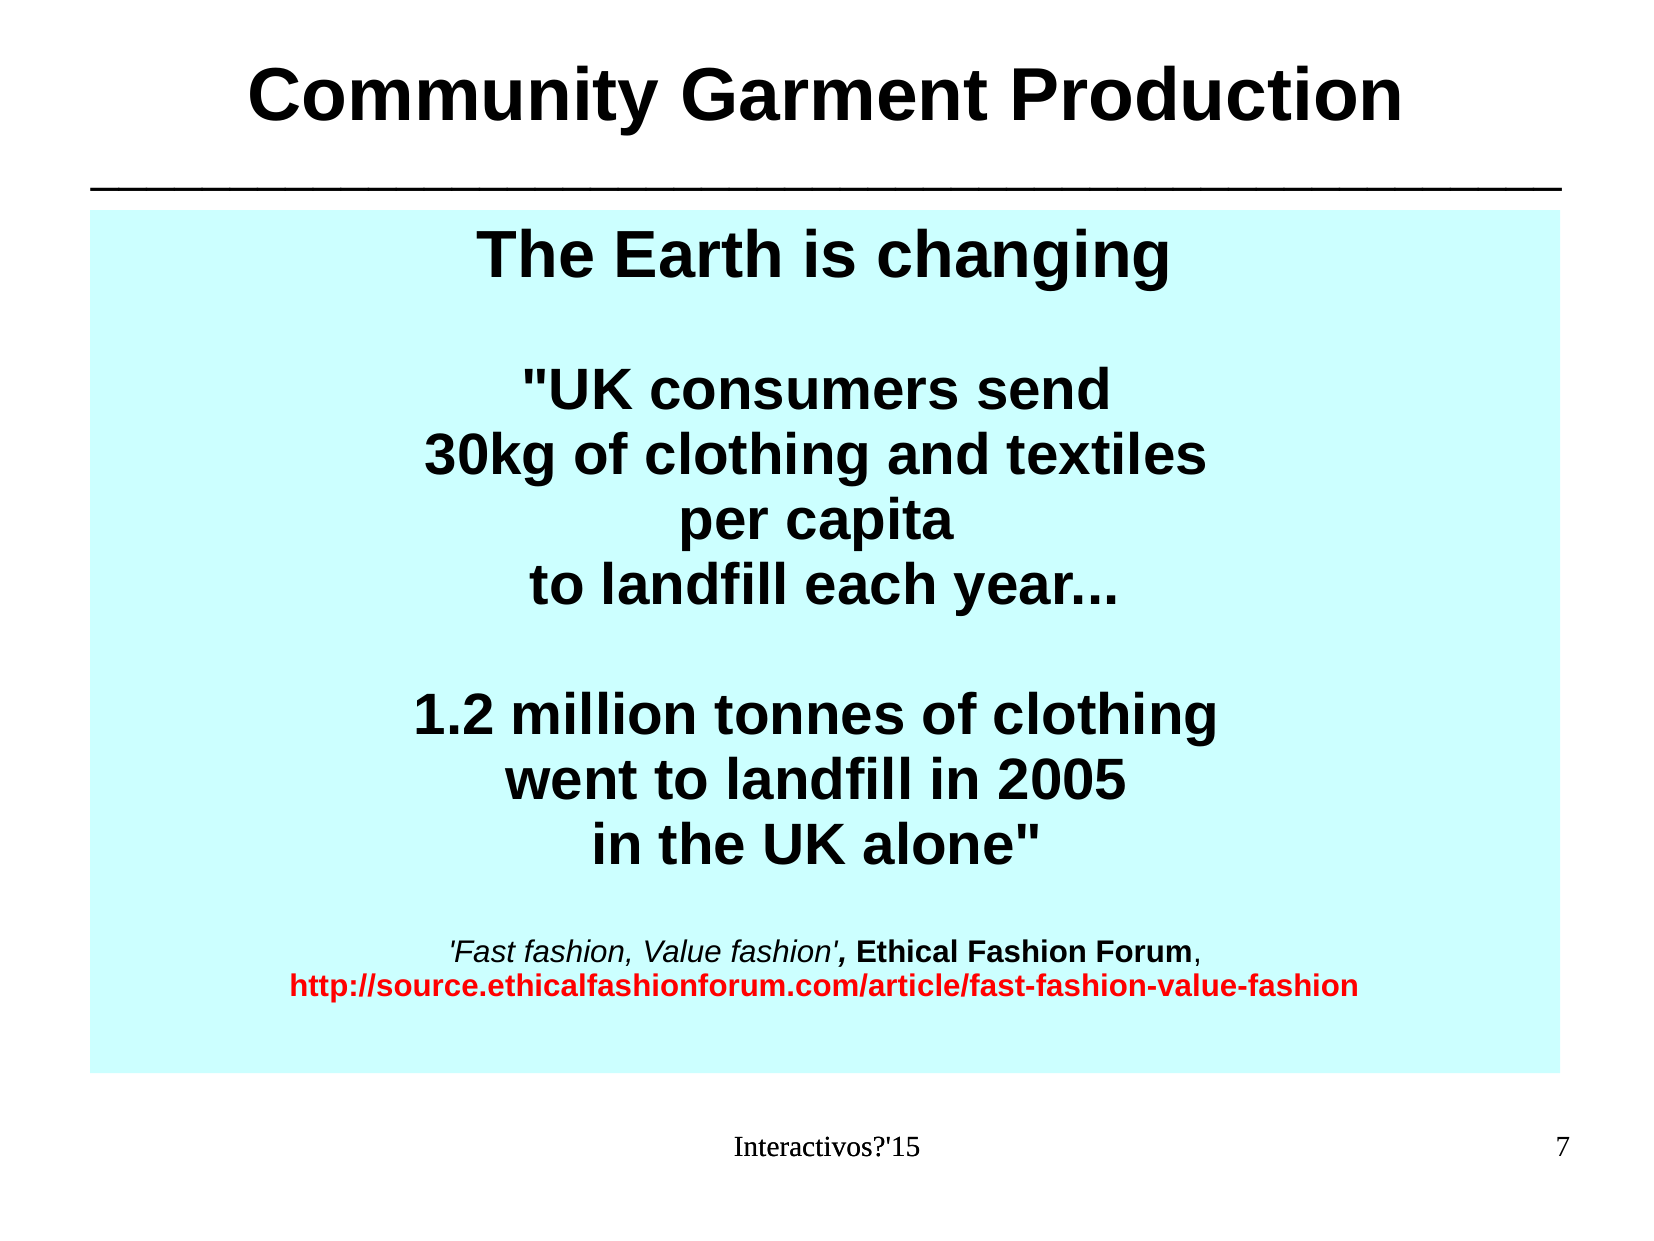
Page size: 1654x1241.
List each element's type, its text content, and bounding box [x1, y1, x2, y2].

subtitle The Earth is changing "UK consumers send 30kg of clothing and textiles per capita to landfill each year... 1.2 million tonnes of clothing went to landfill in 2005 in the UK alone" 'Fast fashion, Value fashion', Ethical Fashion Forum, http://source.ethicalfashionforum.com/article/fast-fashion-value-fashion [90, 210, 1561, 1074]
title Community Garment Production _____________________________________________________ [82, 49, 1571, 196]
